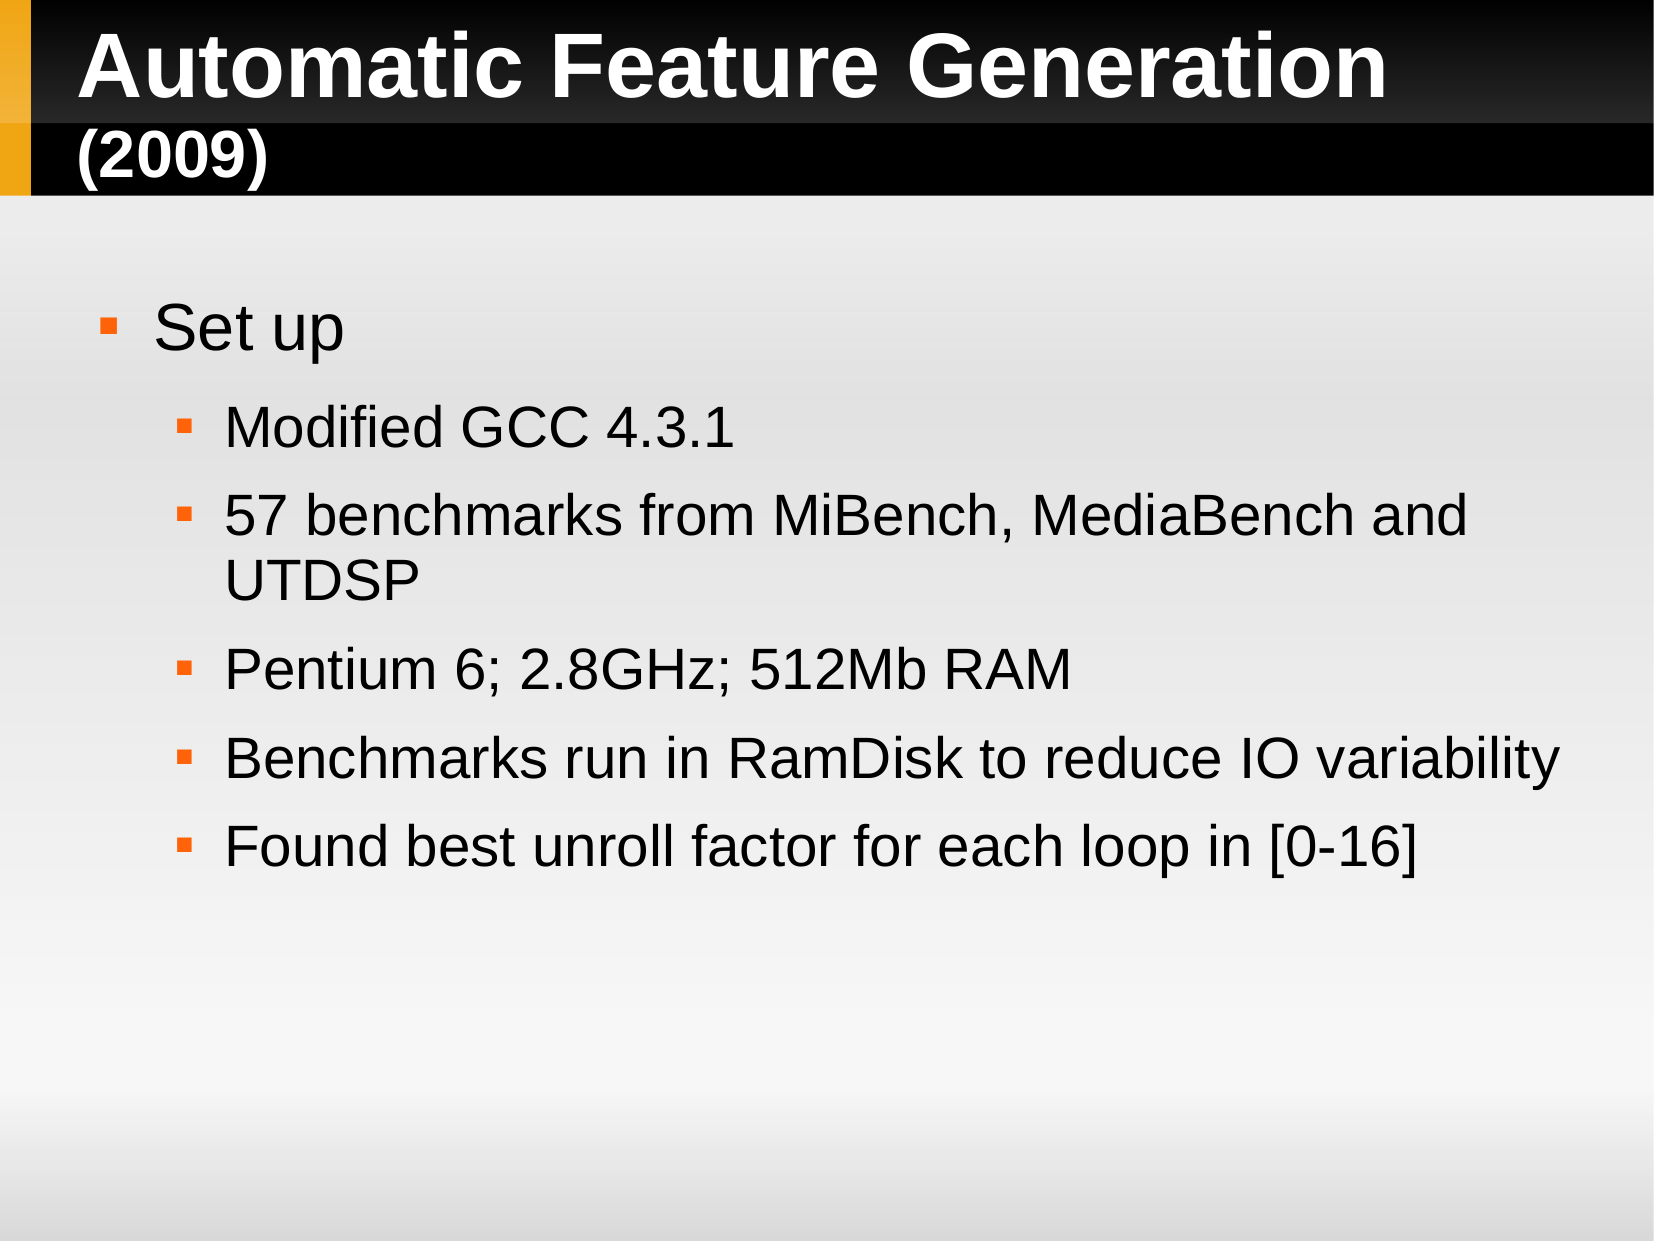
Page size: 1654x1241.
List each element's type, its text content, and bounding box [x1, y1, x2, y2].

picture [0, 0, 1654, 1241]
title Automatic Feature Generation (2009) [76, 1, 1565, 206]
list Set up Modified GCC 4.3.1 57 benchmarks from MiBench, MediaBench and UTDSP Pentium 6; 2.8GHz; 512Mb RAM Benchmarks run in RamDisk to reduce IO variability Found best unroll factor for each loop in [0-16] [82, 290, 1571, 1162]
